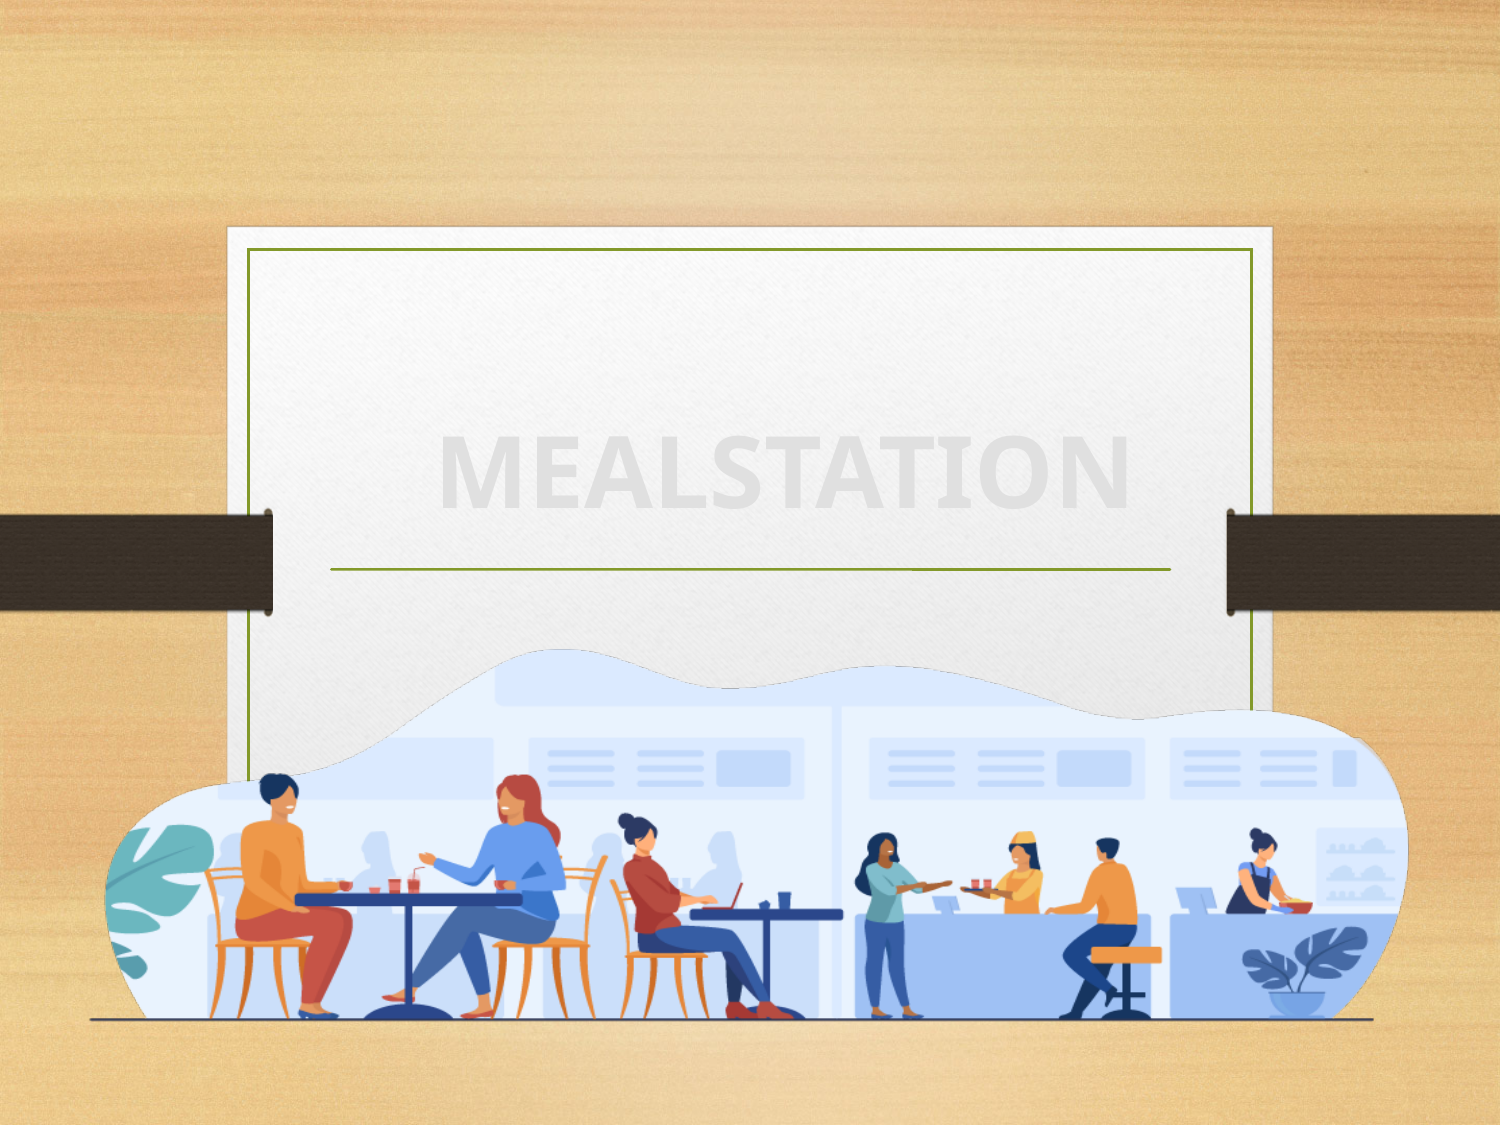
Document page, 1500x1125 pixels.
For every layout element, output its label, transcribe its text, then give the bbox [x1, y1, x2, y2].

title MEALSTATION [147, 295, 1423, 537]
picture [0, 0, 1500, 1125]
